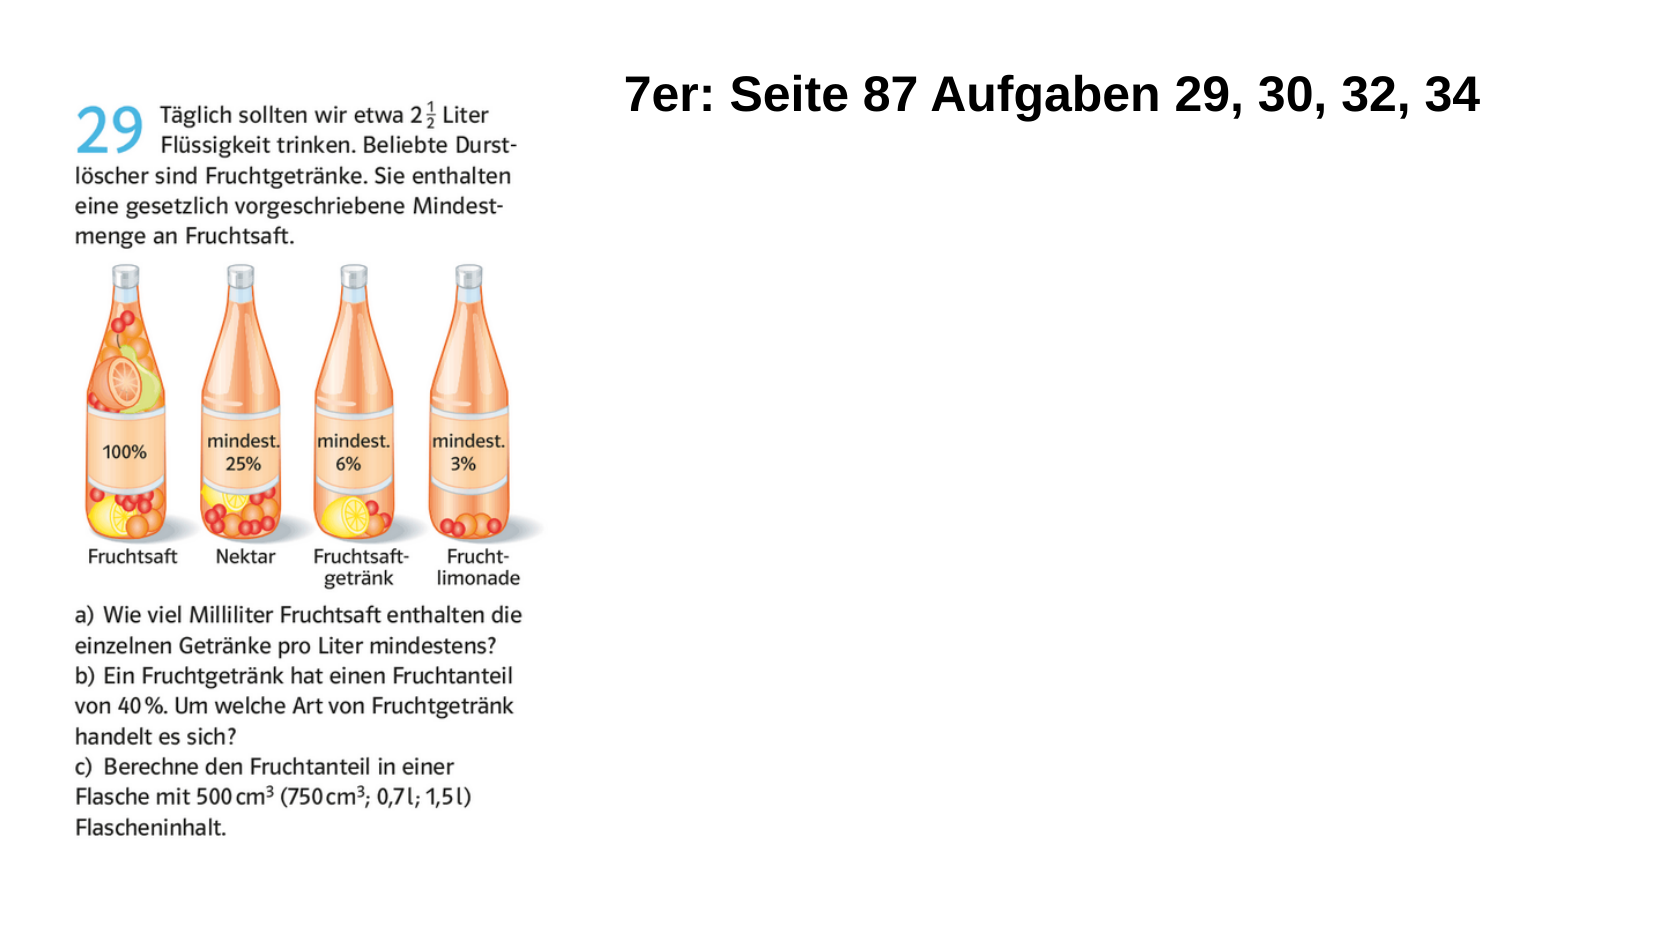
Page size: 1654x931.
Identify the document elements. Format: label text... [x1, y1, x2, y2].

title 7er: Seite 87 Aufgaben 29, 30, 32, 34 [488, 16, 1617, 173]
picture [58, 93, 548, 851]
